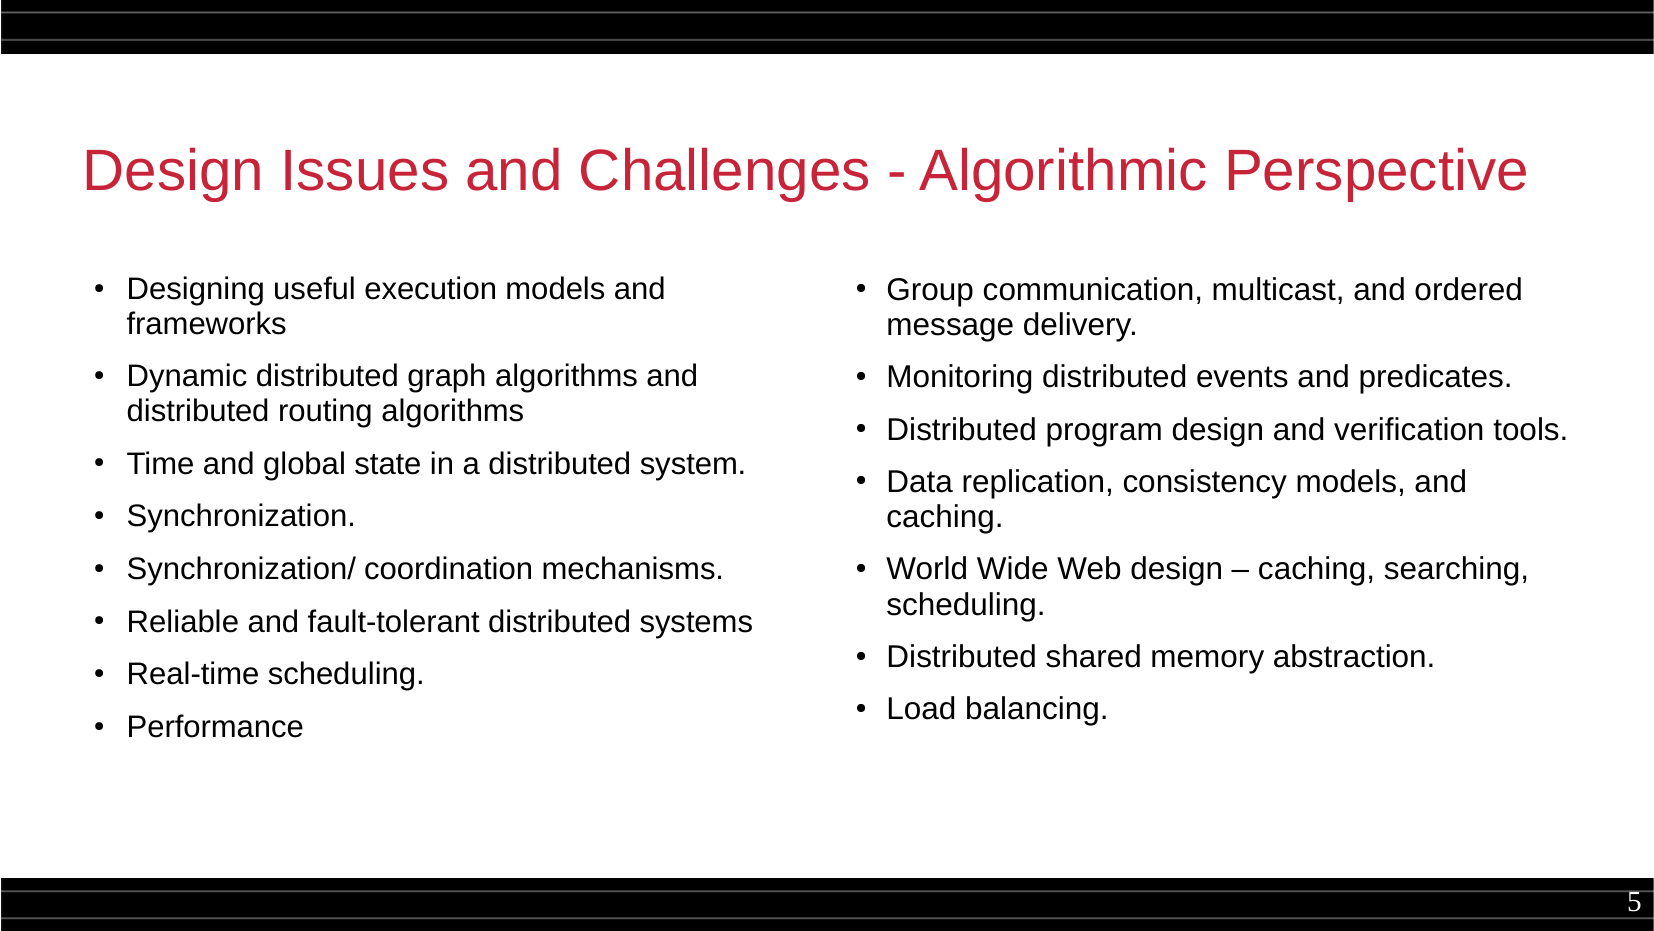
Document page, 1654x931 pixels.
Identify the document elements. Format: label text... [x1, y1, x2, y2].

list Designing useful execution models and frameworks Dynamic distributed graph algorithms and distributed routing algorithms Time and global state in a distributed system. Synchronization. Synchronization/ coordination mechanisms. Reliable and fault-tolerant distributed systems Real-time scheduling. Performance [82, 271, 809, 758]
title Design Issues and Challenges - Algorithmic Perspective [82, 92, 1571, 249]
picture [1, 878, 1654, 931]
picture [1, 0, 1654, 54]
list Group communication, multicast, and ordered message delivery. Monitoring distributed events and predicates. Distributed program design and verification tools. Data replication, consistency models, and caching. World Wide Web design – caching, searching, scheduling. Distributed shared memory abstraction. Load balancing. [845, 271, 1572, 758]
